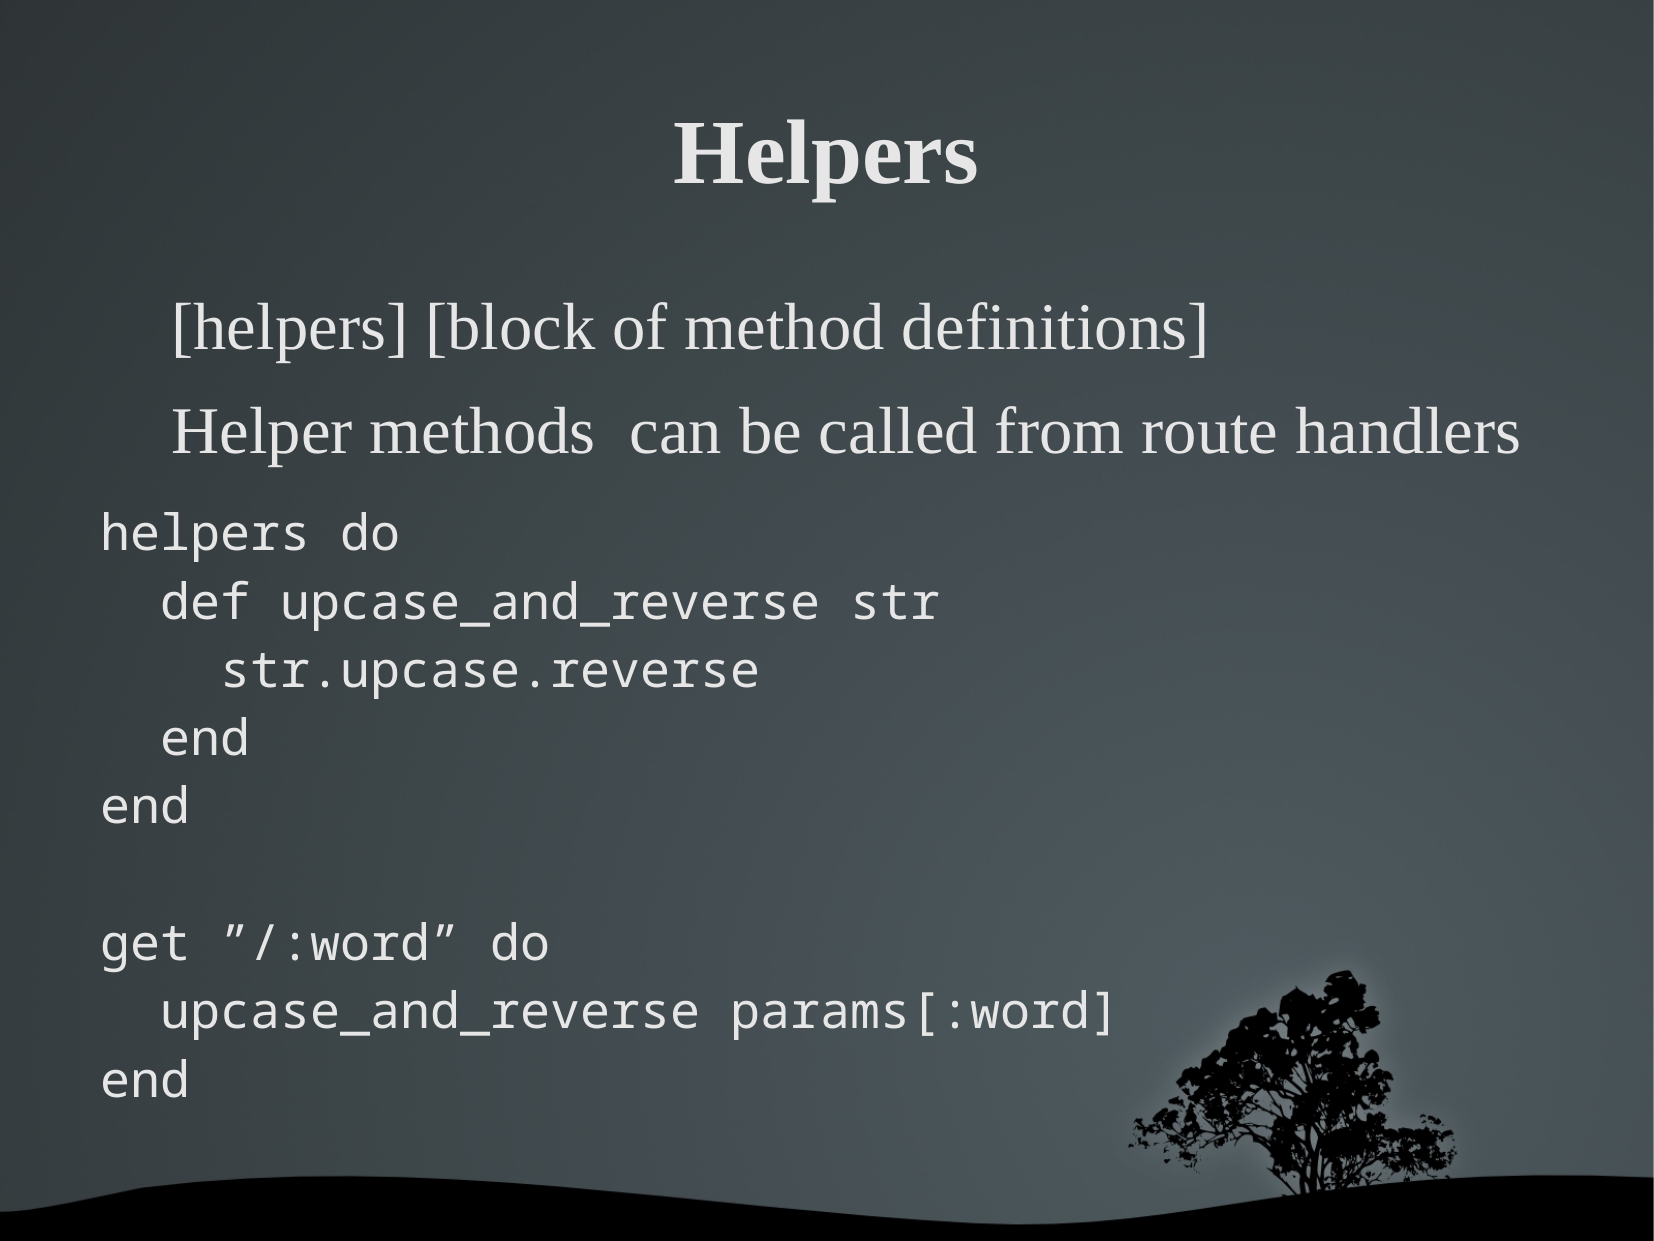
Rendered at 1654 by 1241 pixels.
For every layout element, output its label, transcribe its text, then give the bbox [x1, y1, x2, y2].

picture [0, 0, 1654, 1241]
list [helpers] [block of method definitions] Helper methods can be called from route handlers helpers do def upcase_and_reverse str str.upcase.reverse end end get ”/:word” do upcase_and_reverse params[:word] end [82, 290, 1571, 1109]
title Helpers [82, 49, 1571, 257]
